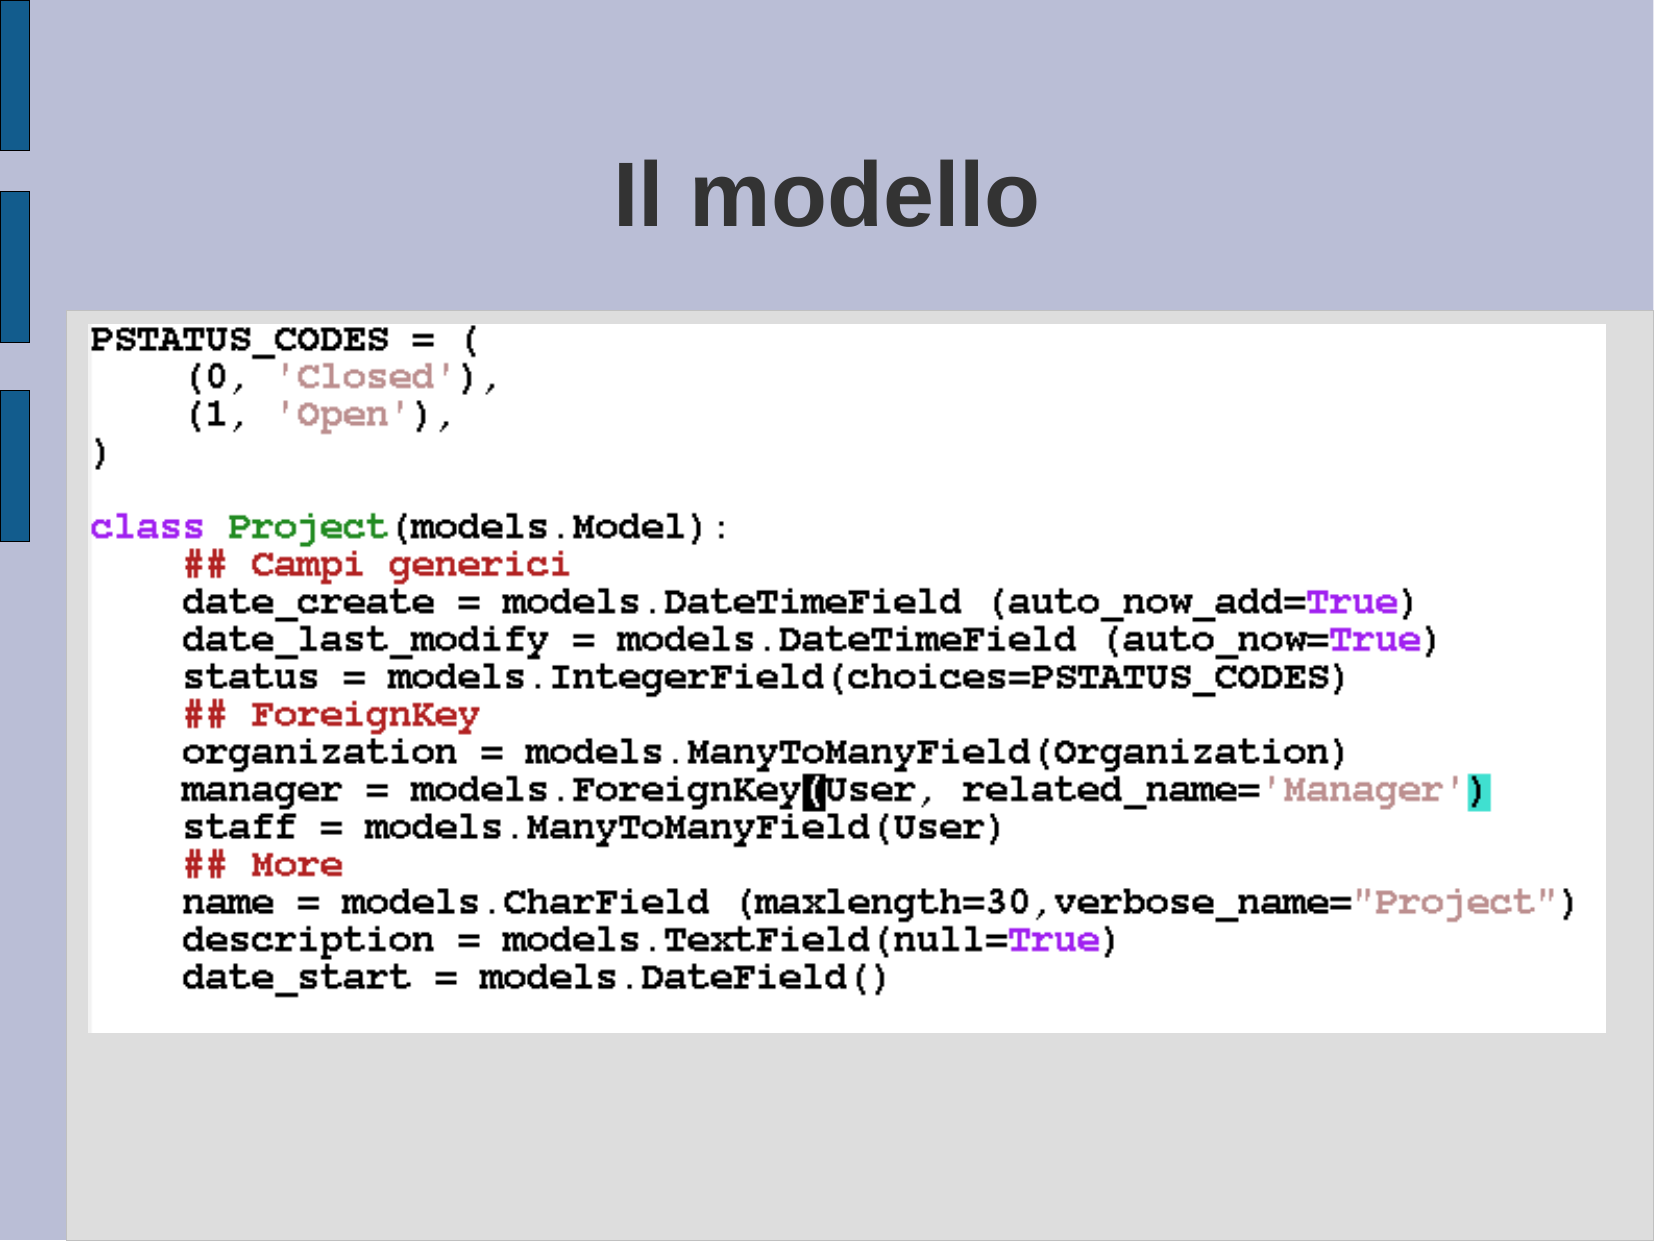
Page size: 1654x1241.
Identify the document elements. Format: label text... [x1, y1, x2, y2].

picture [88, 324, 1606, 1033]
title Il modello [121, 91, 1534, 299]
